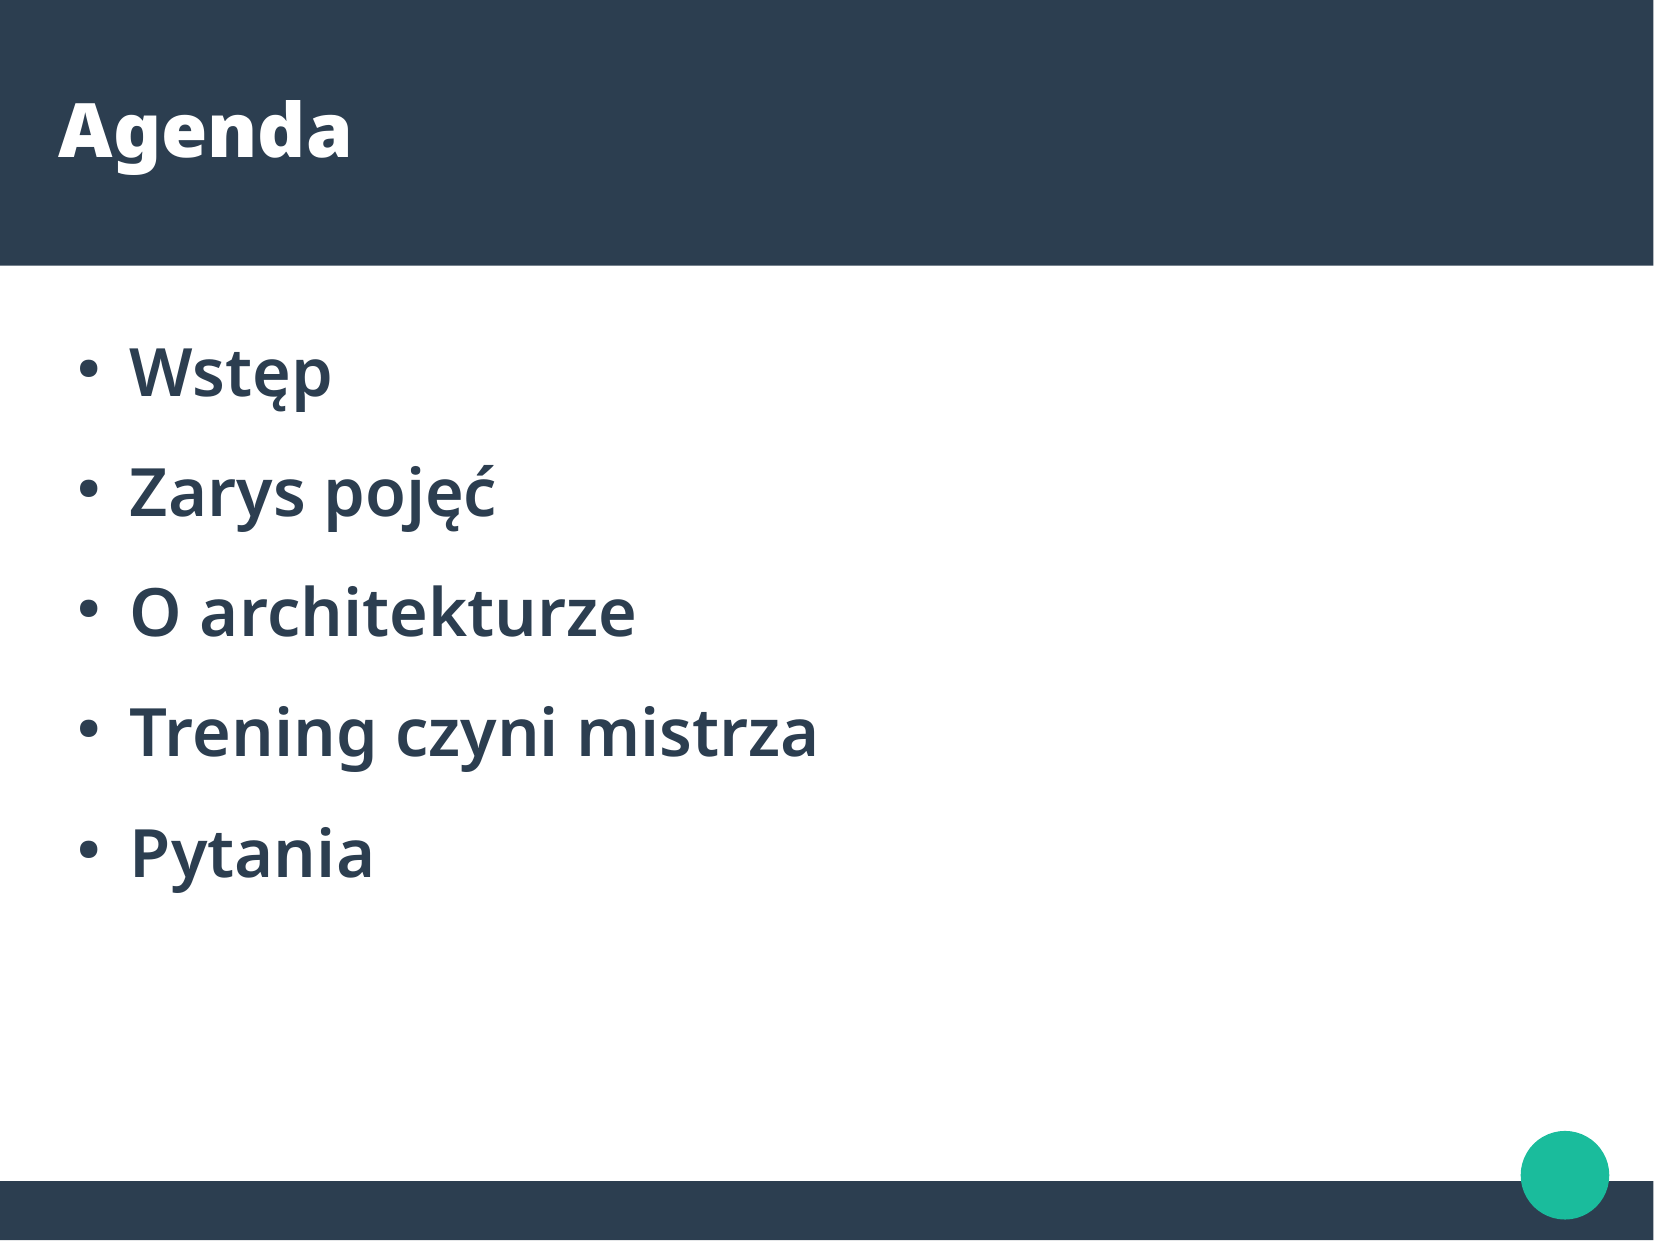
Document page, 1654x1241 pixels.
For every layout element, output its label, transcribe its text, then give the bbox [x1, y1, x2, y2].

list Wstęp Zarys pojęć O architekturze Trening czyni mistrza Pytania [59, 324, 1595, 1152]
title Agenda [59, 49, 1595, 207]
